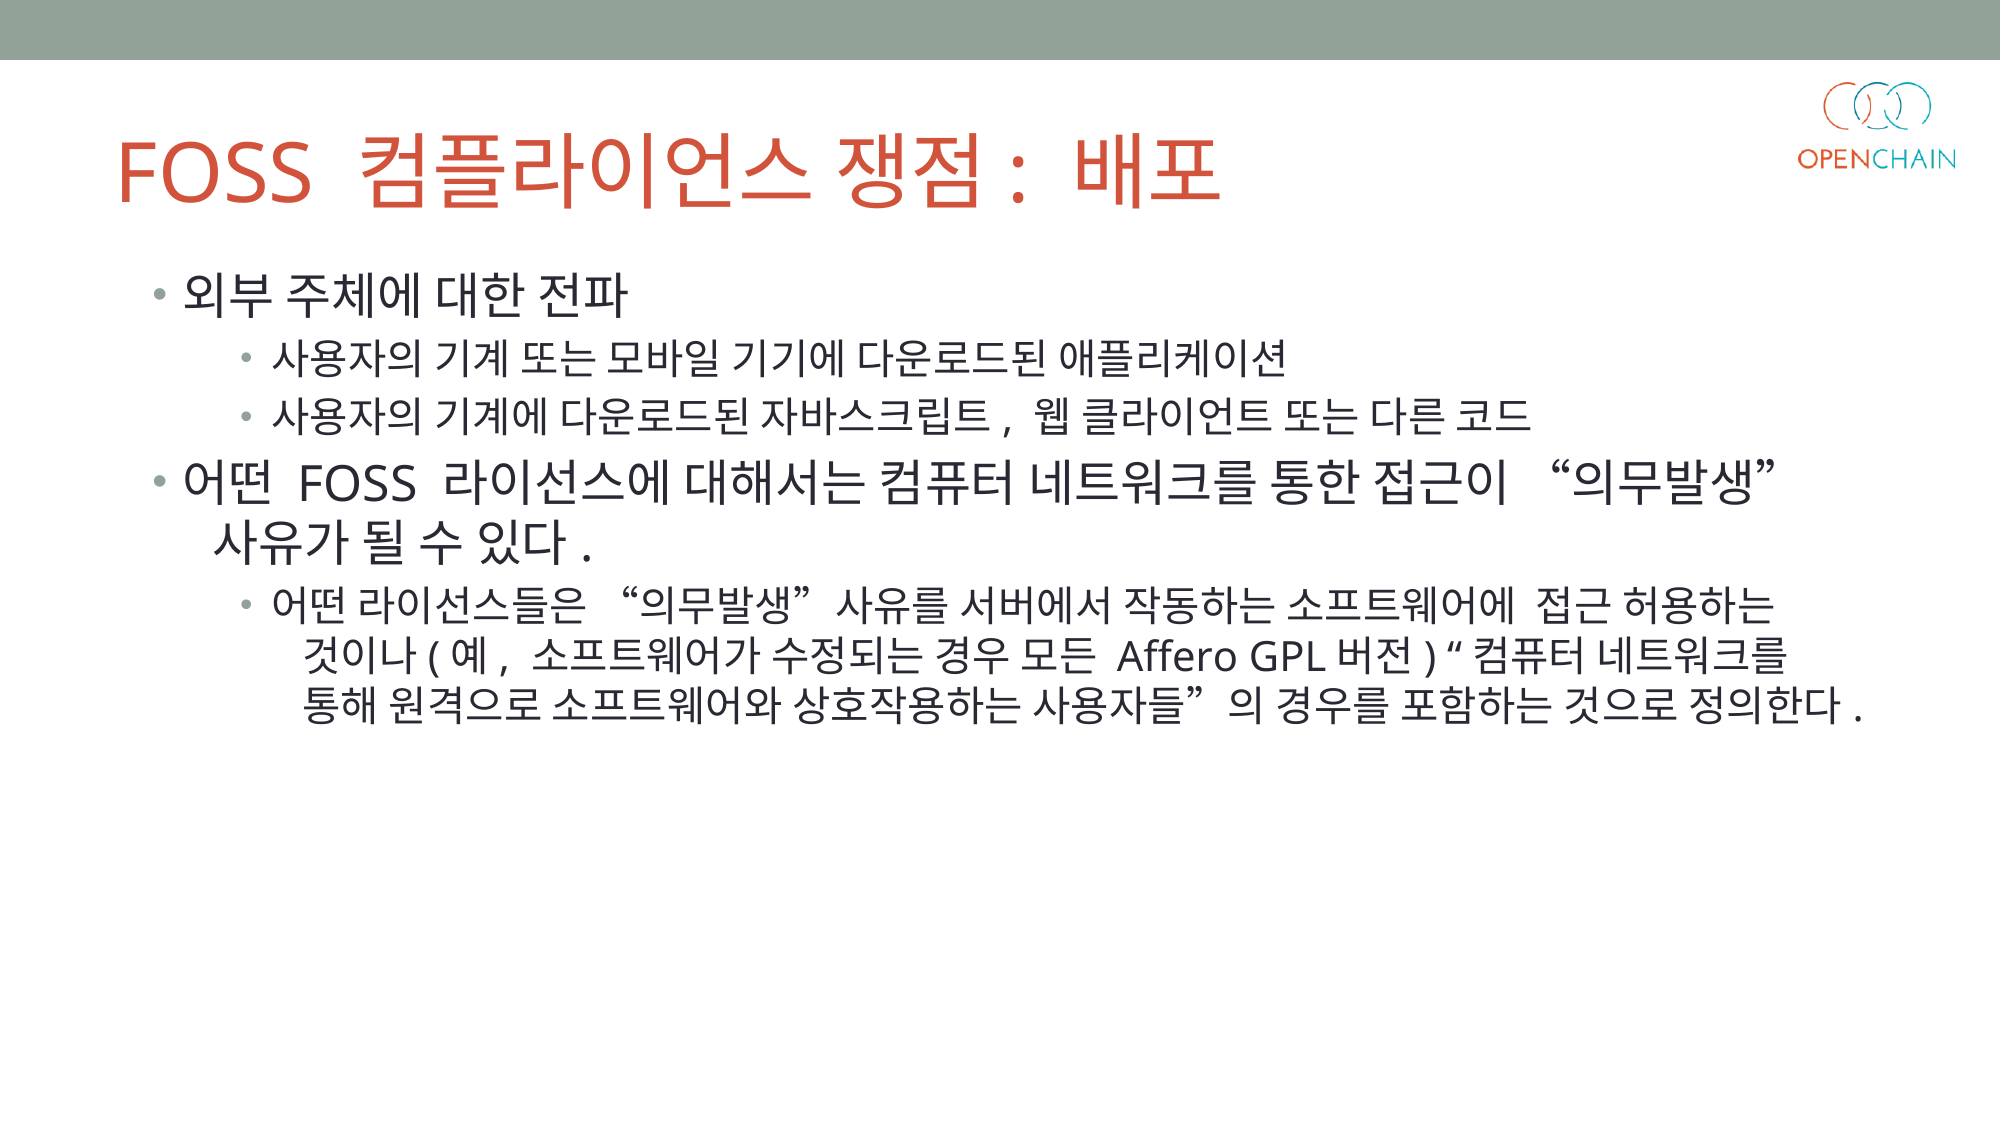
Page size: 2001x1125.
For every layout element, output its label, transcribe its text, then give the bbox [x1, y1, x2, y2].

title FOSS 컴플라이언스 쟁점: 배포 [99, 87, 1900, 251]
list 외부 주체에 대한 전파 사용자의 기계 또는 모바일 기기에 다운로드된 애플리케이션 사용자의 기계에 다운로드된 자바스크립트, 웹 클라이언트 또는 다른 코드 어떤 FOSS 라이선스에 대해서는 컴퓨터 네트워크를 통한 접근이 “의무발생”사유가 될 수 있다. 어떤 라이선스들은 “의무발생”사유를 서버에서 작동하는 소프트웨어에 접근 허용하는 것이나(예, 소프트웨어가 수정되는 경우 모든 Affero GPL버전) “컴퓨터 네트워크를 통해 원격으로 소프트웨어와 상호작용하는 사용자들”의 경우를 포함하는 것으로 정의한다. [137, 256, 1863, 1059]
